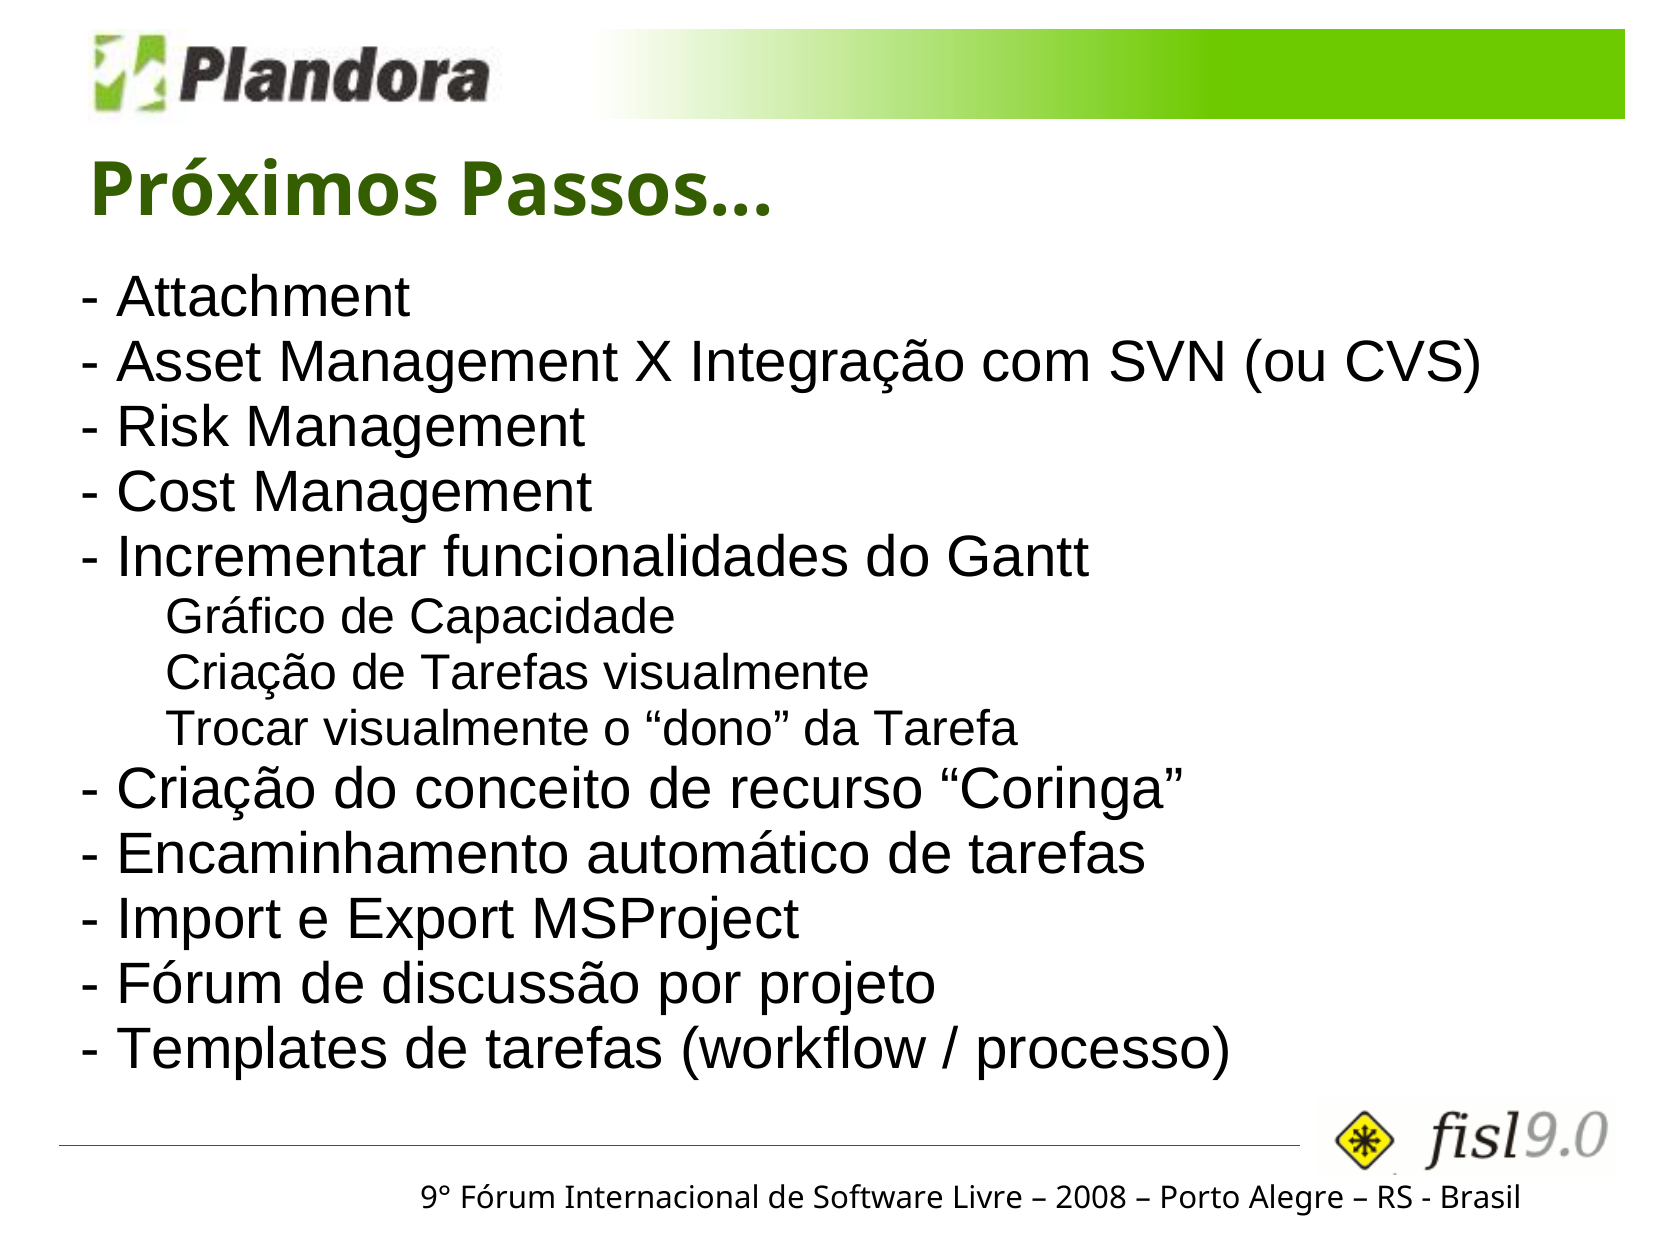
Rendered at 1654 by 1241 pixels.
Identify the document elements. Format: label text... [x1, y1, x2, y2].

subtitle - Attachment - Asset Management X Integração com SVN (ou CVS) - Risk Management - Cost Management - Incrementar funcionalidades do Gantt Gráfico de Capacidade Criação de Tarefas visualmente Trocar visualmente o “dono” da Tarefa - Criação do conceito de recurso “Coringa” - Encaminhamento automático de tarefas - Import e Export MSProject - Fórum de discussão por projeto - Templates de tarefas (workflow / processo) [80, 264, 1600, 1155]
picture [1316, 1098, 1616, 1175]
title Próximos Passos... [88, 135, 1548, 238]
picture [88, 29, 1625, 125]
